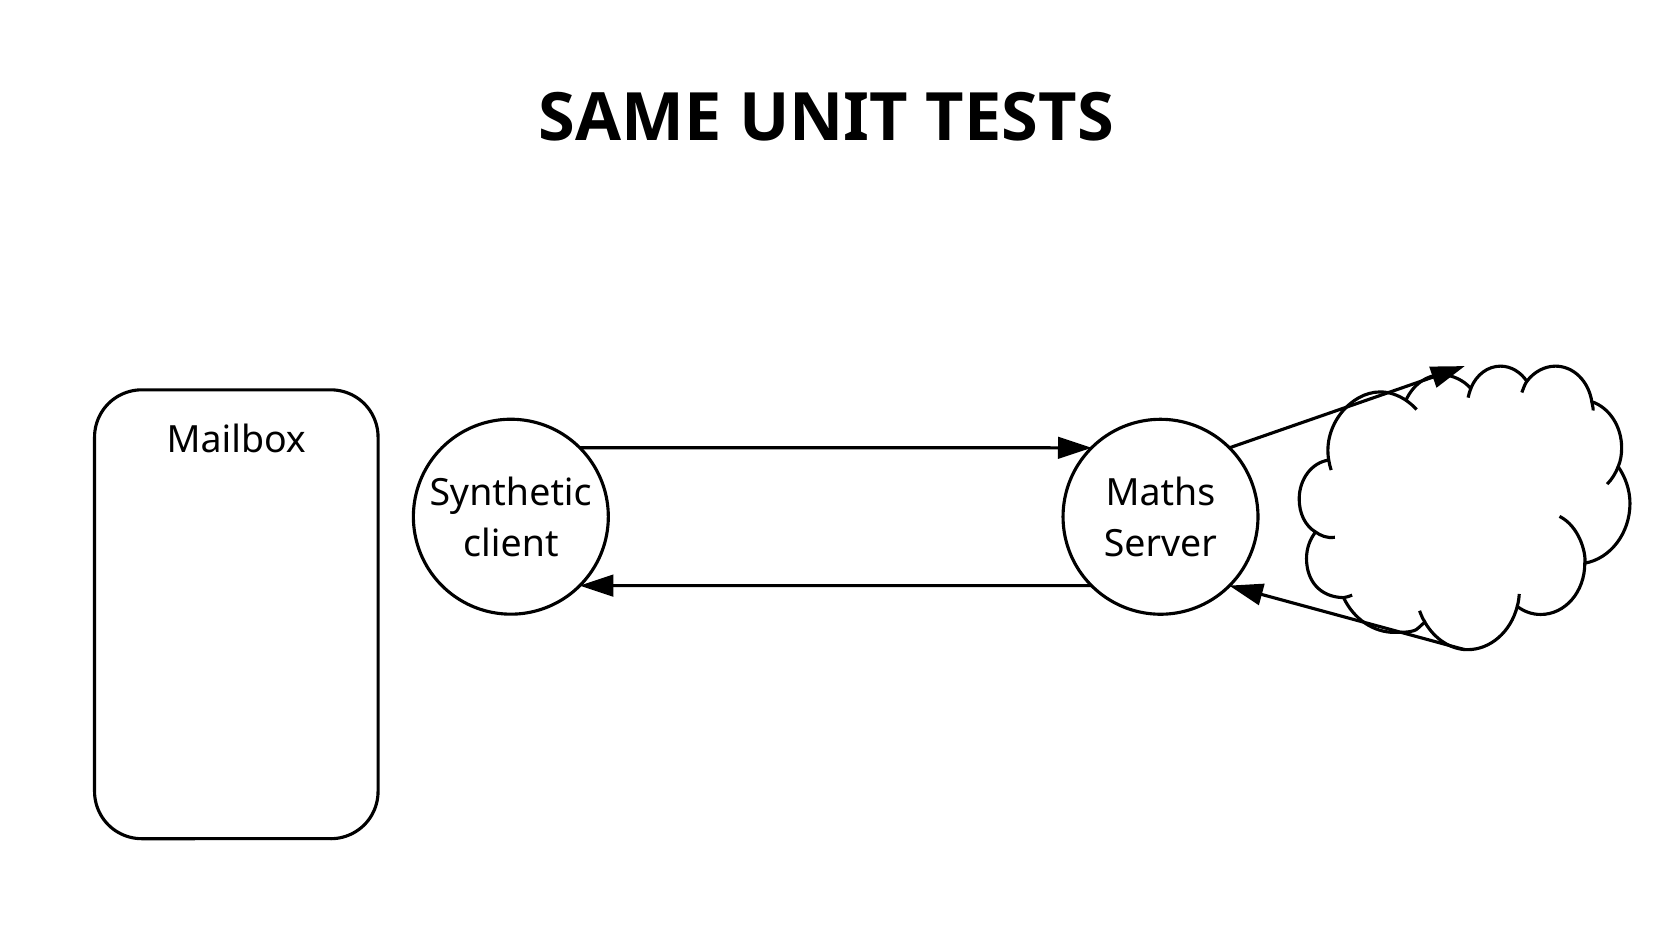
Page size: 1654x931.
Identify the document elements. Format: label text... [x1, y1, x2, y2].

text_box Maths Server [1063, 419, 1258, 615]
text_box Synthetic client [413, 419, 609, 615]
text_box [1351, 391, 1383, 403]
text_box Mailbox [94, 389, 379, 839]
text_box [1299, 366, 1630, 650]
text_box [1369, 626, 1393, 633]
title SAME UNIT TESTS [82, 36, 1571, 193]
